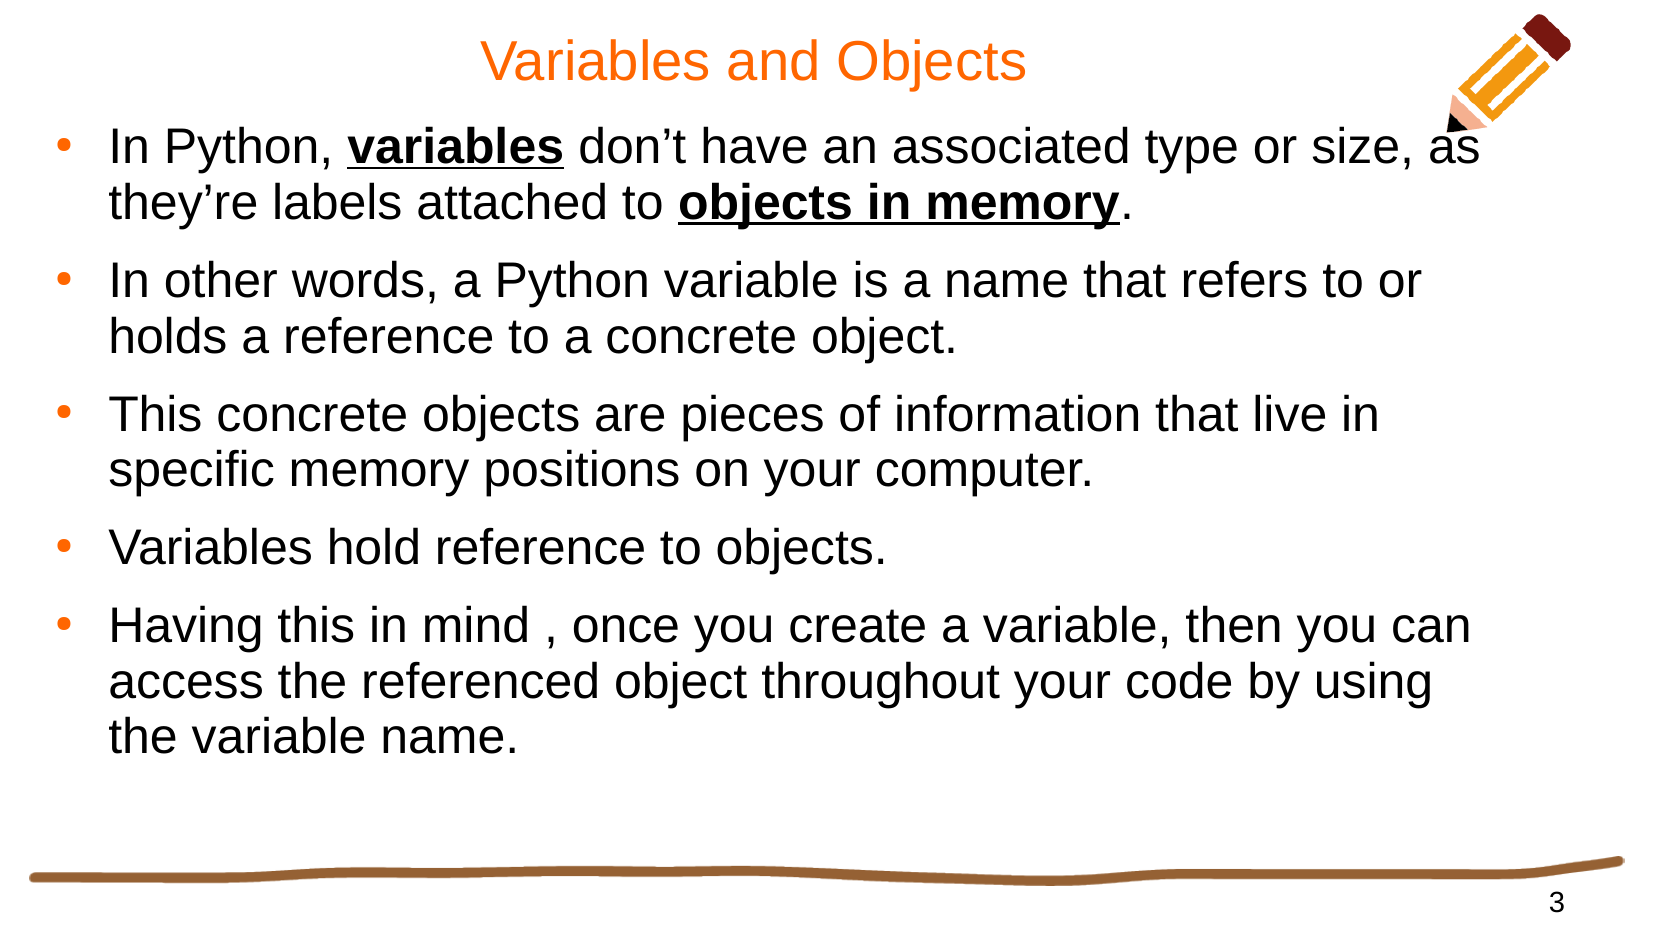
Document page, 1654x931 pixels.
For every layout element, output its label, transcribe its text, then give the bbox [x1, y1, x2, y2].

list In Python, variables don’t have an associated type or size, as they’re labels attached to objects in memory. In other words, a Python variable is a name that refers to or holds a reference to a concrete object. This concrete objects are pieces of information that live in specific memory positions on your computer. Variables hold reference to objects. Having this in mind , once you create a variable, then you can access the referenced object throughout your code by using the variable name. [37, 118, 1487, 826]
title Variables and Objects [75, 9, 1434, 113]
picture [1446, 14, 1571, 133]
picture [29, 856, 1625, 886]
